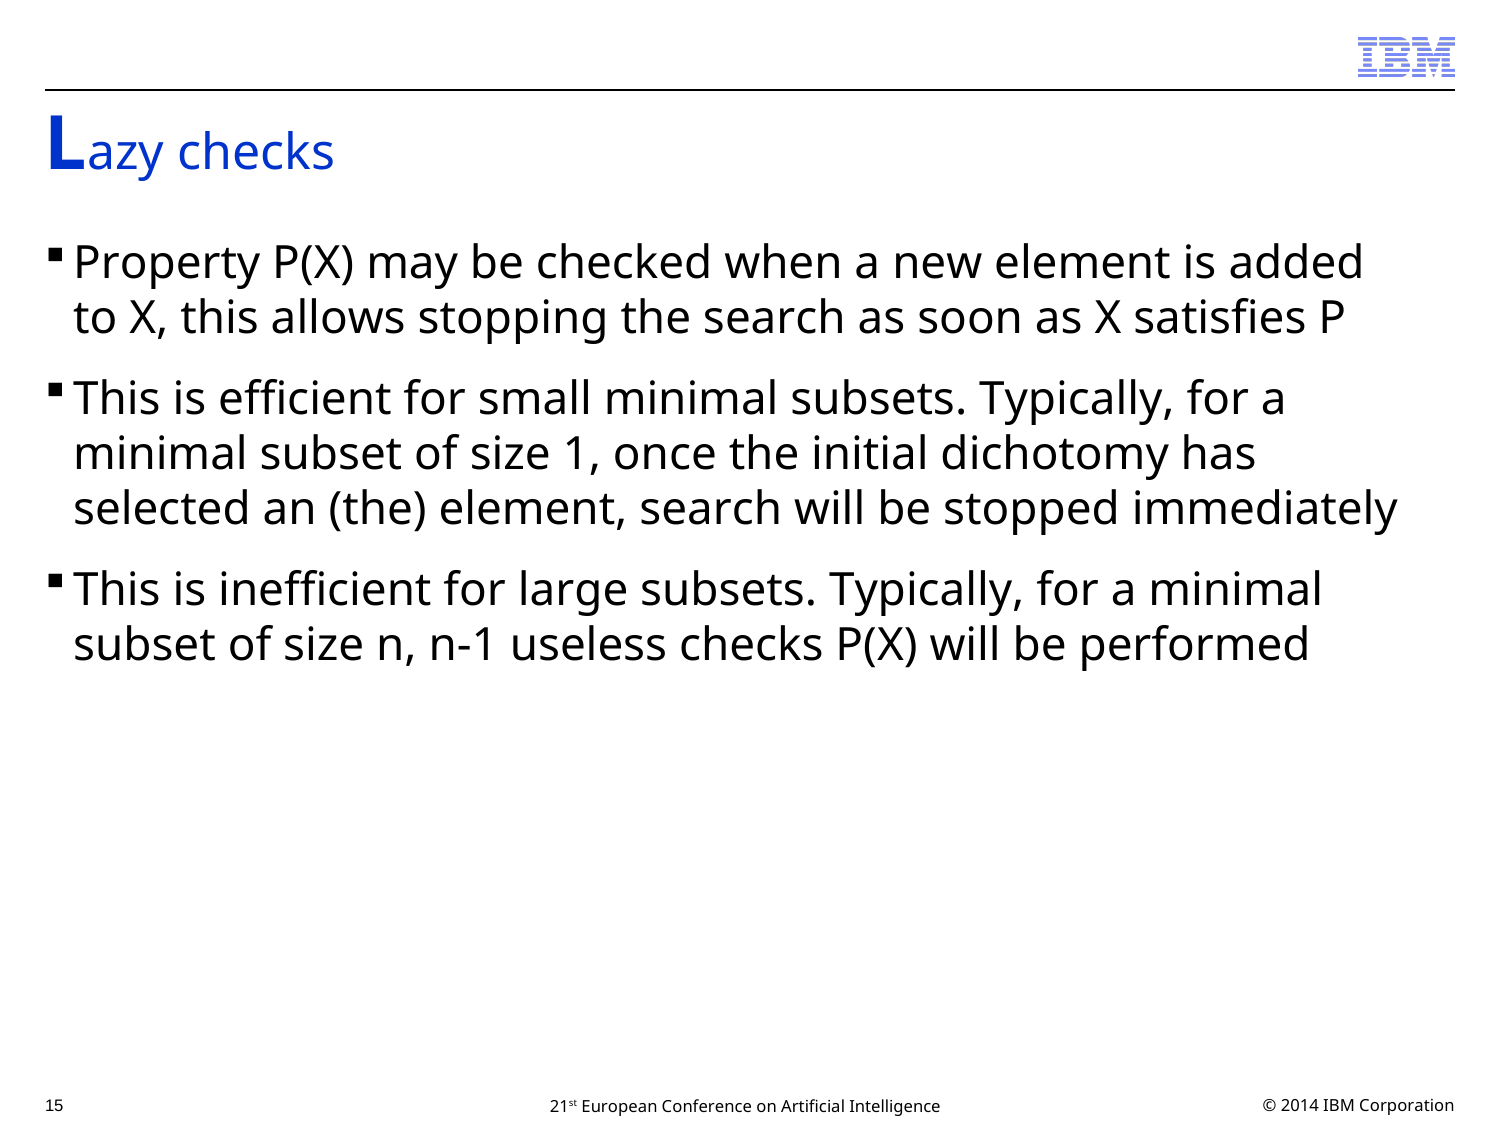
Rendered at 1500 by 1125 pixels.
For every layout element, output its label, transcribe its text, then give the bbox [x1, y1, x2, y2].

title Lazy checks [29, 97, 1500, 203]
picture [1358, 37, 1455, 77]
list Property P(X) may be checked when a new element is added to X, this allows stopping the search as soon as X satisfies P This is efficient for small minimal subsets. Typically, for a minimal subset of size 1, once the initial dichotomy has selected an (the) element, search will be stopped immediately This is inefficient for large subsets. Typically, for a minimal subset of size n, n-1 useless checks P(X) will be performed [29, 224, 1426, 1066]
